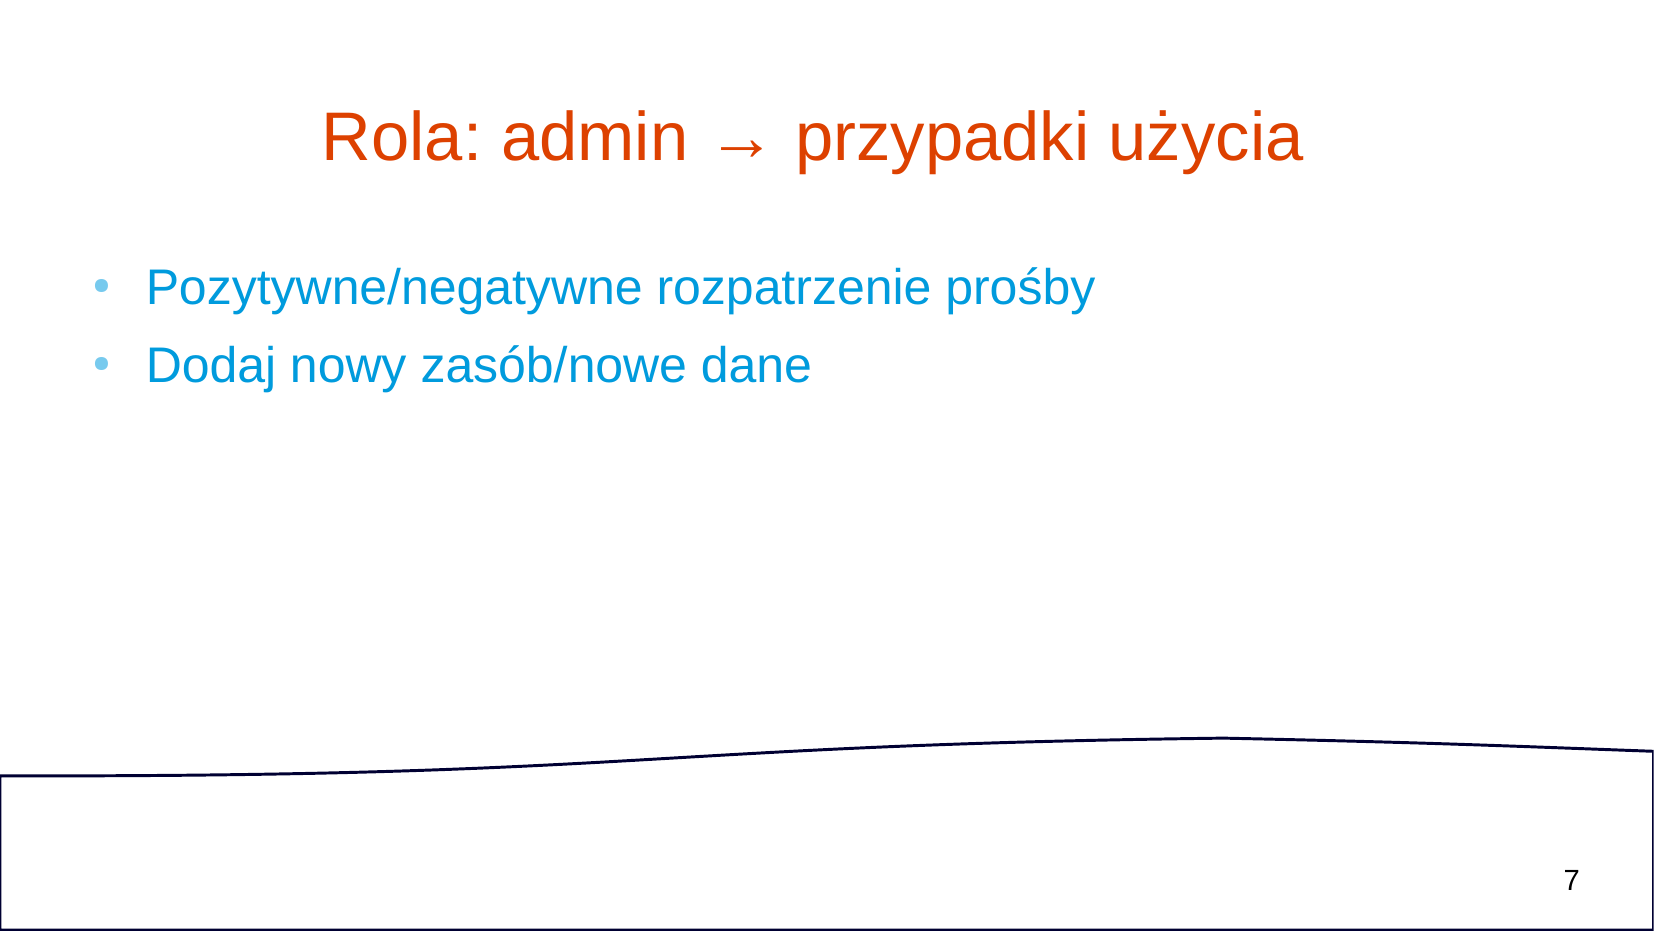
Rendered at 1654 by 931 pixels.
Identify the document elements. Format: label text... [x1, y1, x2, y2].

list Pozytywne/negatywne rozpatrzenie prośby Dodaj nowy zasób/nowe dane [75, 259, 1611, 526]
title Rola: admin → przypadki użycia [75, 47, 1552, 226]
